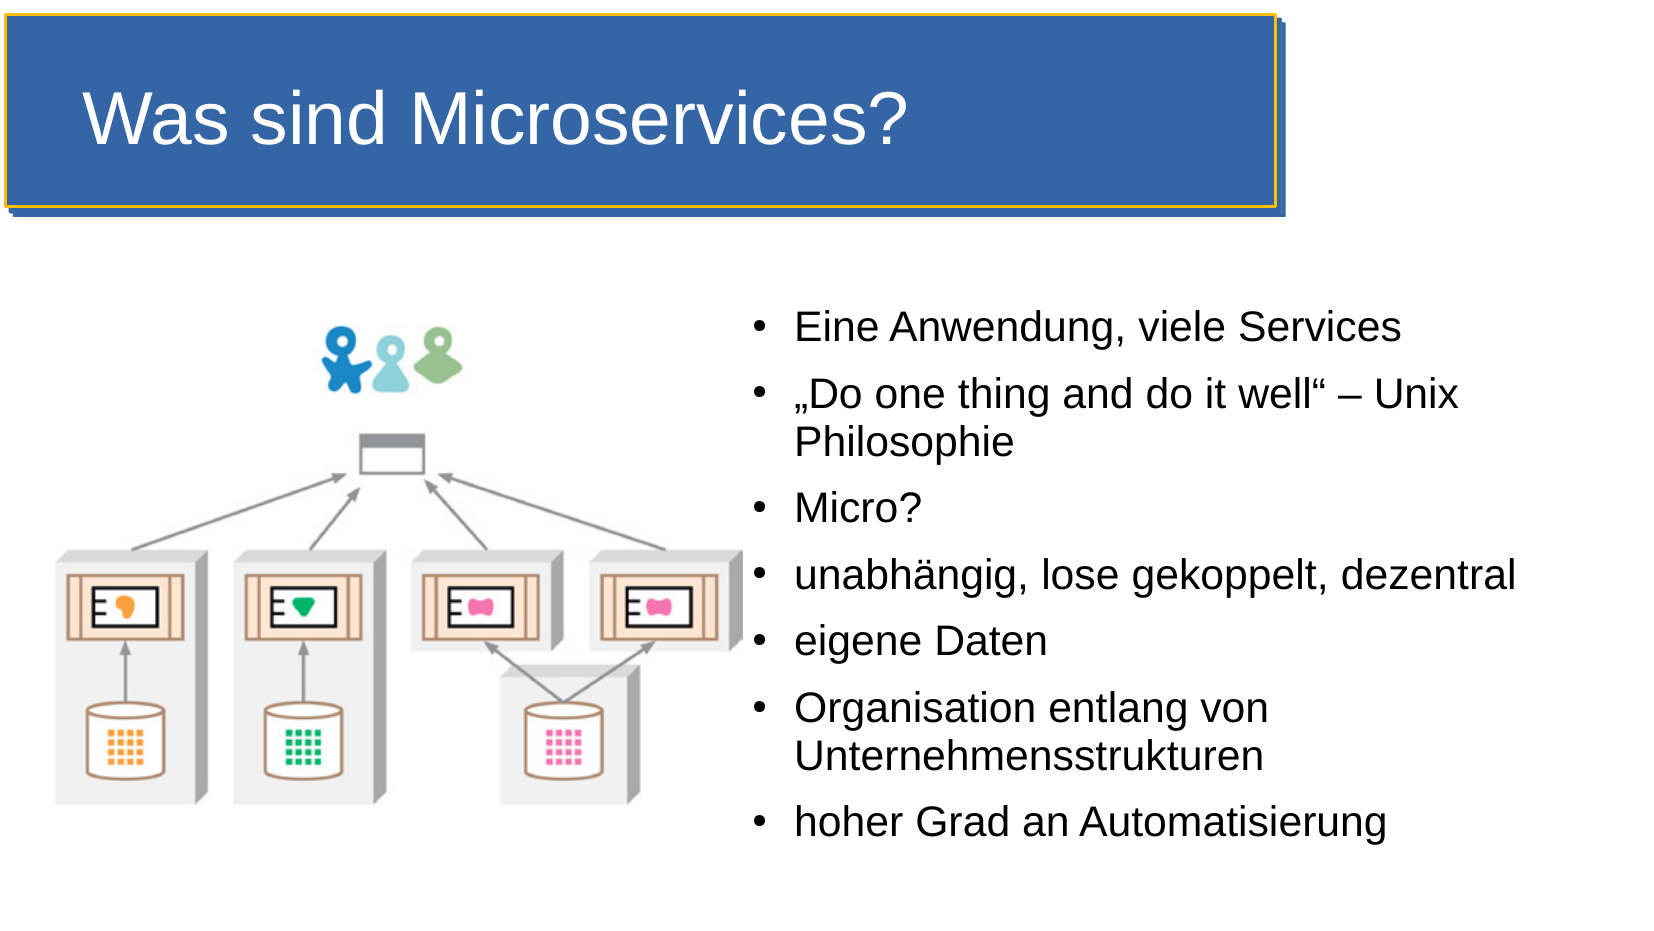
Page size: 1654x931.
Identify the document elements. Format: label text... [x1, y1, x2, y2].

list Eine Anwendung, viele Services „Do one thing and do it well“ – Unix Philosophie Micro? unabhängig, lose gekoppelt, dezentral eigene Daten Organisation entlang von Unternehmensstrukturen hoher Grad an Automatisierung [738, 236, 1625, 857]
picture [29, 303, 750, 827]
title Was sind Microservices? [82, 44, 1235, 192]
